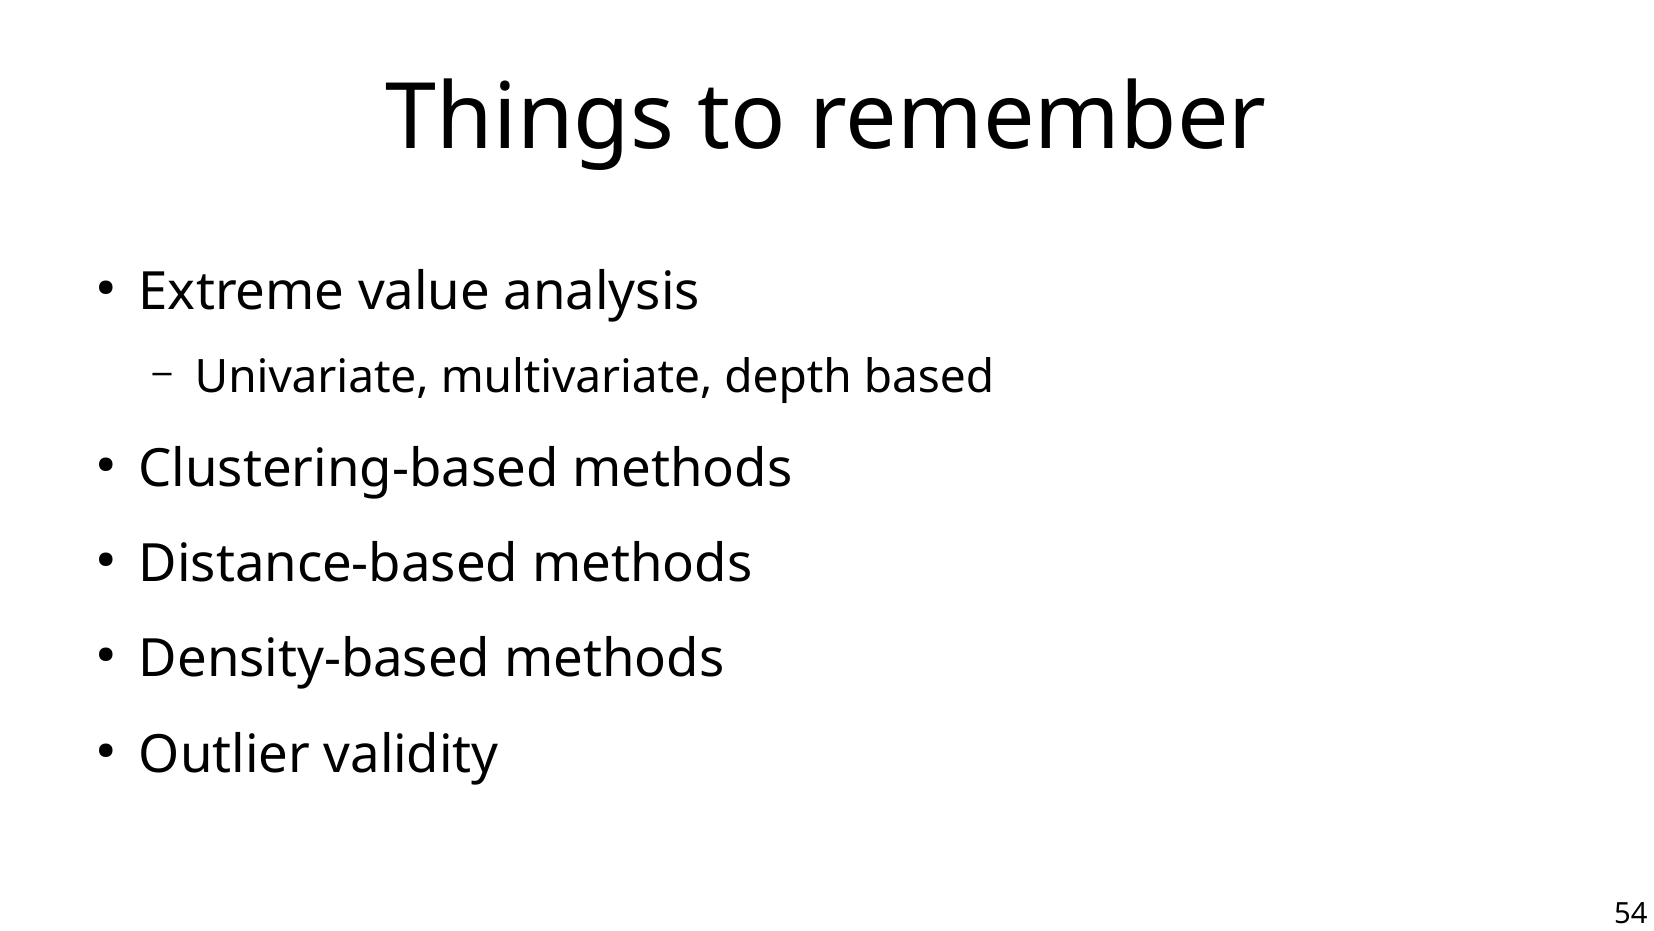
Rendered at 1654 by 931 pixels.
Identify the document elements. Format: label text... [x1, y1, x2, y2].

title Things to remember [82, 1, 1571, 226]
list Extreme value analysis Univariate, multivariate, depth based Clustering-based methods Distance-based methods Density-based methods Outlier validity [82, 253, 1571, 793]
